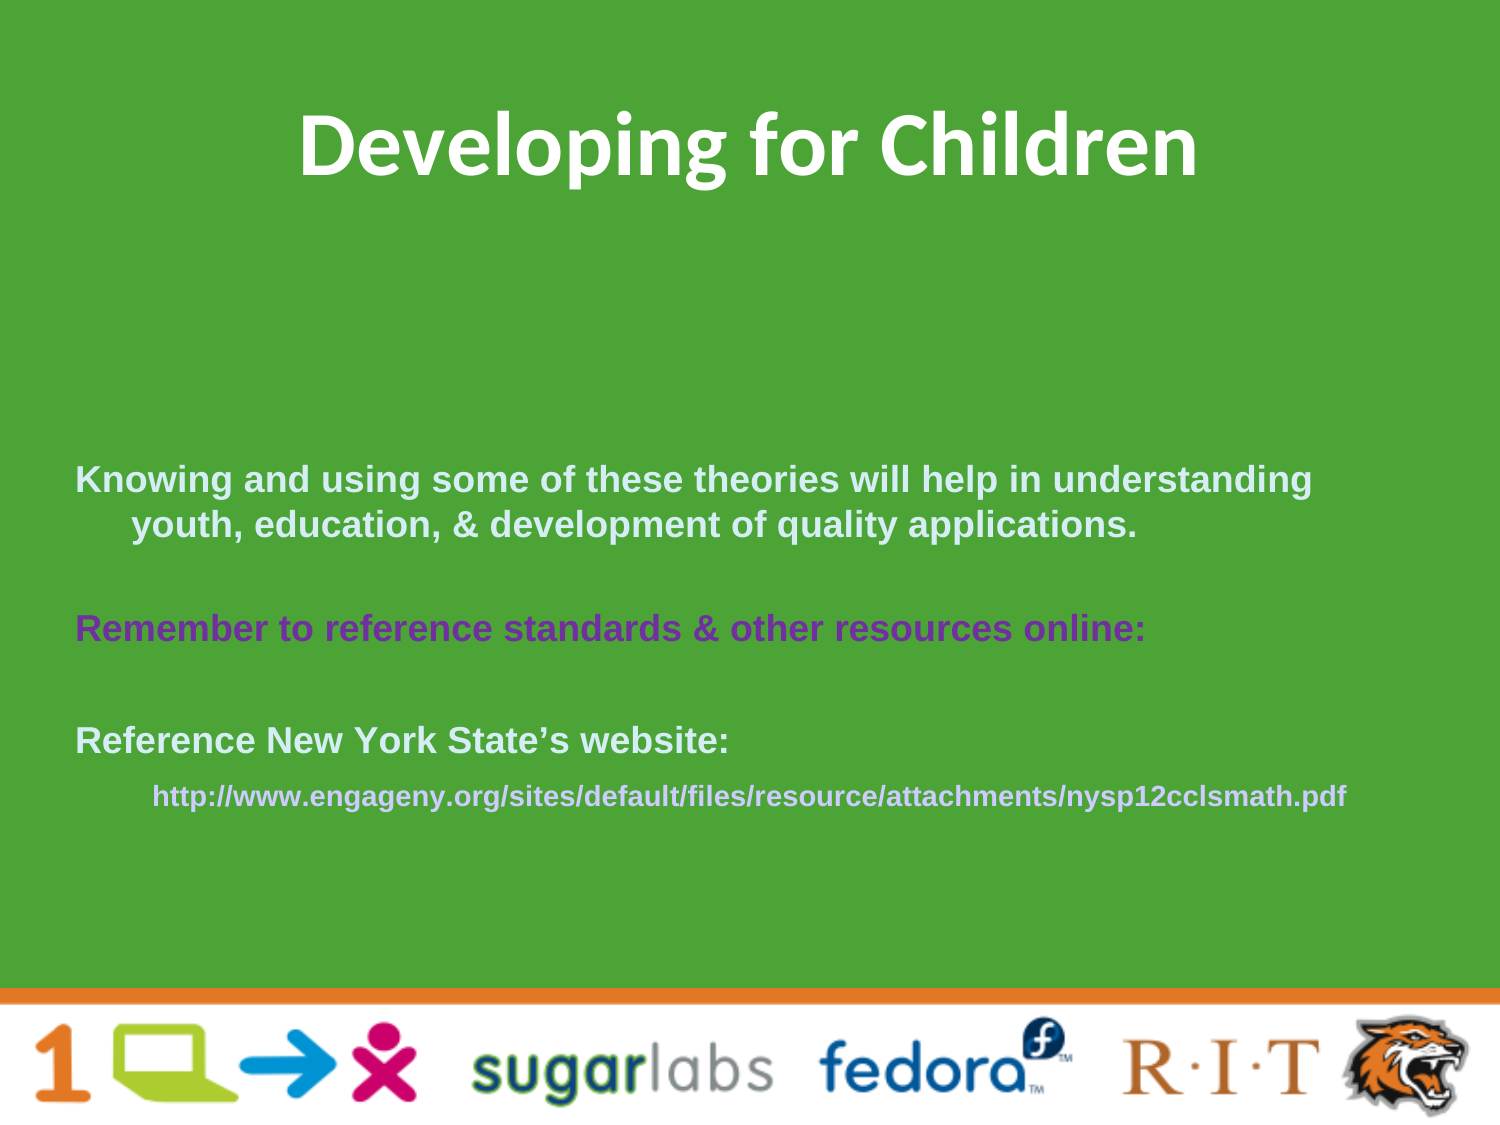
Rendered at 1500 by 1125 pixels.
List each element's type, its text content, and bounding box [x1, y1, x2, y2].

subtitle Knowing and using some of these theories will help in understanding youth, education, & development of quality applications. Remember to reference standards & other resources online: Reference New York State’s website: http://www.engageny.org/sites/default/files/resource/attachments/nysp12cclsmath.pdf [75, 262, 1426, 1005]
picture [0, 988, 1500, 1125]
title Developing for Children [75, 45, 1426, 233]
